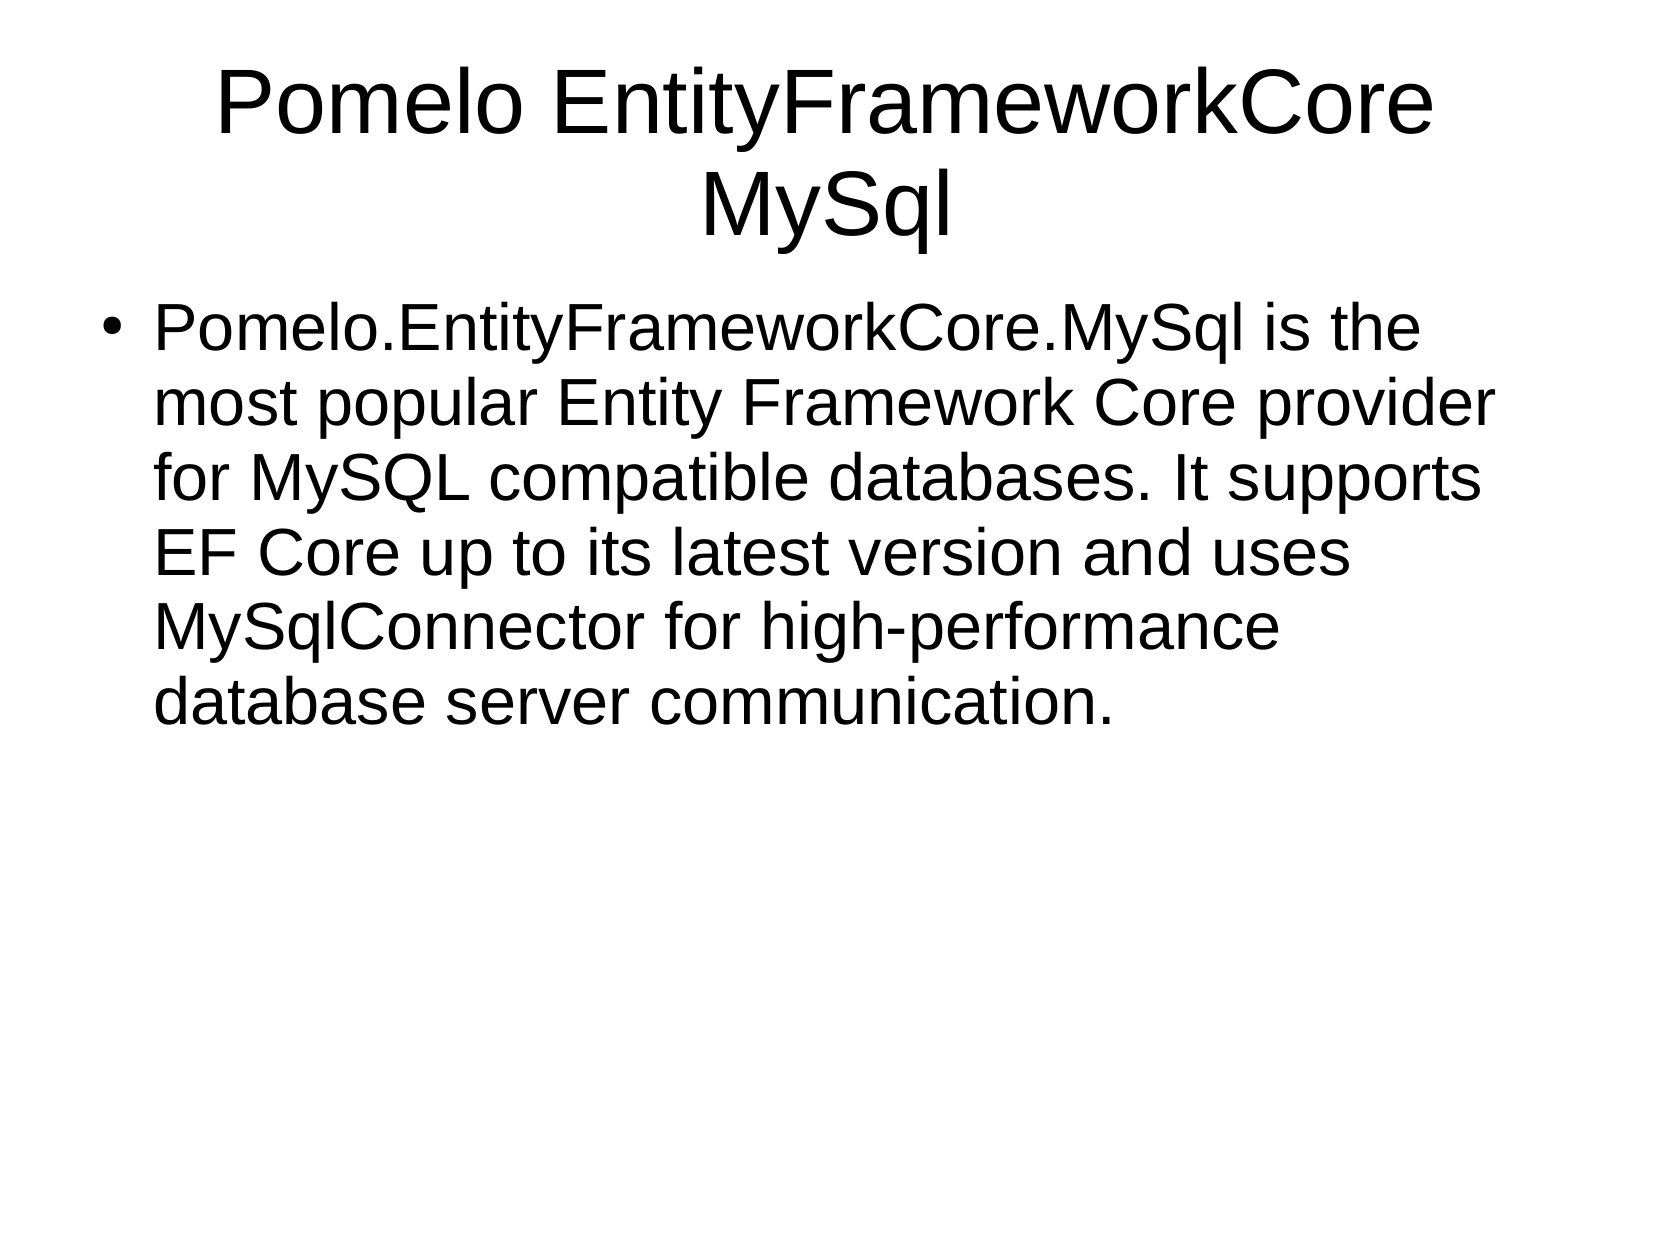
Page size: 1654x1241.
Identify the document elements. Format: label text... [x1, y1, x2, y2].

list Pomelo.EntityFrameworkCore.MySql is the most popular Entity Framework Core provider for MySQL compatible databases. It supports EF Core up to its latest version and uses MySqlConnector for high-performance database server communication. [82, 290, 1571, 1109]
title Pomelo EntityFrameworkCore MySql [82, 49, 1571, 257]
